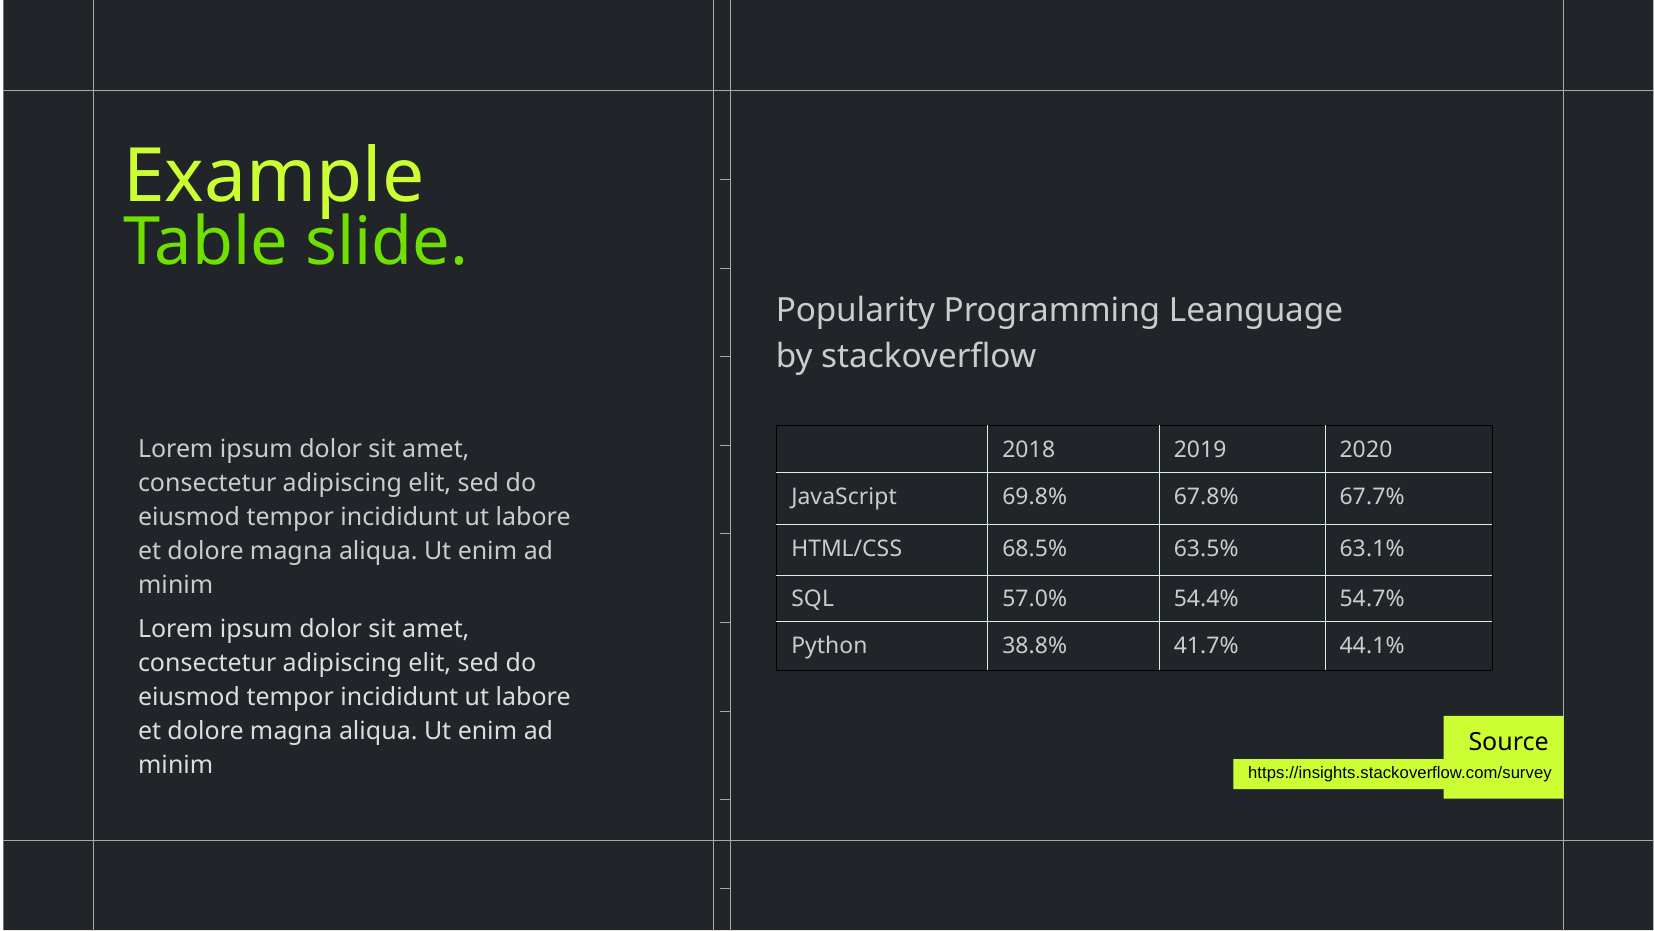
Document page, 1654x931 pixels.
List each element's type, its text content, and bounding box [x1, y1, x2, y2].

text_box Table slide. [108, 185, 514, 390]
table_cell 68.5% [988, 525, 1159, 575]
text_box Example [108, 113, 469, 185]
table_cell 63.1% [1326, 525, 1492, 575]
table_cell JavaScript [777, 473, 987, 524]
table_header 2020 [1326, 426, 1492, 472]
text_box Lorem ipsum dolor sit amet, consectetur adipiscing elit, sed do eiusmod tempor incididunt ut labore et dolore magna aliqua. Ut enim ad minim [123, 603, 604, 736]
table_cell Python [777, 622, 987, 670]
table_header 2019 [1160, 426, 1325, 472]
table_cell 41.7% [1160, 622, 1325, 670]
table_cell 67.7% [1326, 473, 1492, 524]
table_cell 67.8% [1160, 473, 1325, 524]
table_cell 69.8% [988, 473, 1159, 524]
table_cell 44.1% [1326, 622, 1492, 670]
table_cell 54.4% [1160, 576, 1325, 621]
table_cell SQL [777, 576, 987, 621]
text_box https://insights.stackoverflow.com/survey [1233, 755, 1568, 790]
text_box Popularity Programming Leanguage by stackoverflow [761, 279, 1399, 388]
table_cell 38.8% [988, 622, 1159, 670]
table_cell HTML/CSS [777, 525, 987, 575]
table_cell 54.7% [1326, 576, 1492, 621]
text_box Lorem ipsum dolor sit amet, consectetur adipiscing elit, sed do eiusmod tempor incididunt ut labore et dolore magna aliqua. Ut enim ad minim [123, 423, 604, 556]
table_header [777, 426, 987, 472]
table_cell 57.0% [988, 576, 1159, 621]
table_header 2018 [988, 426, 1159, 472]
table_cell 63.5% [1160, 525, 1325, 575]
